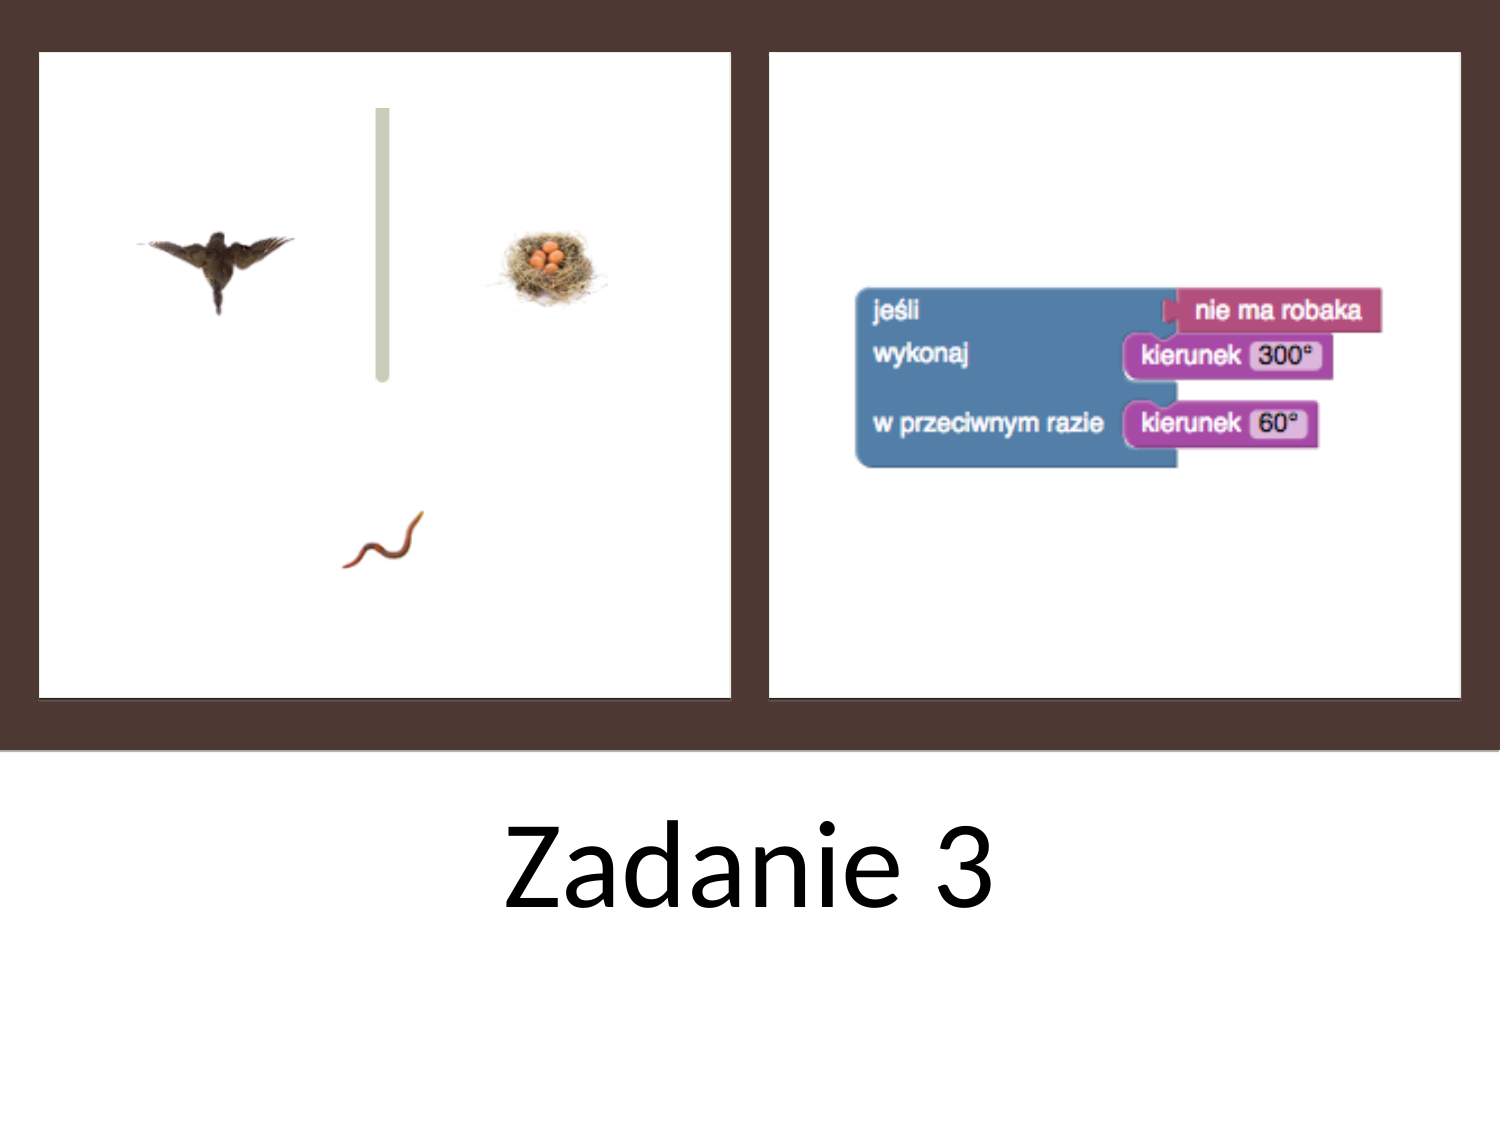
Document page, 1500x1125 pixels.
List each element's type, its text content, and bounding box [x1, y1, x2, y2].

picture [120, 108, 649, 642]
title Zadanie 3 [187, 761, 1313, 942]
picture [831, 259, 1399, 491]
text_box [0, 0, 1500, 750]
